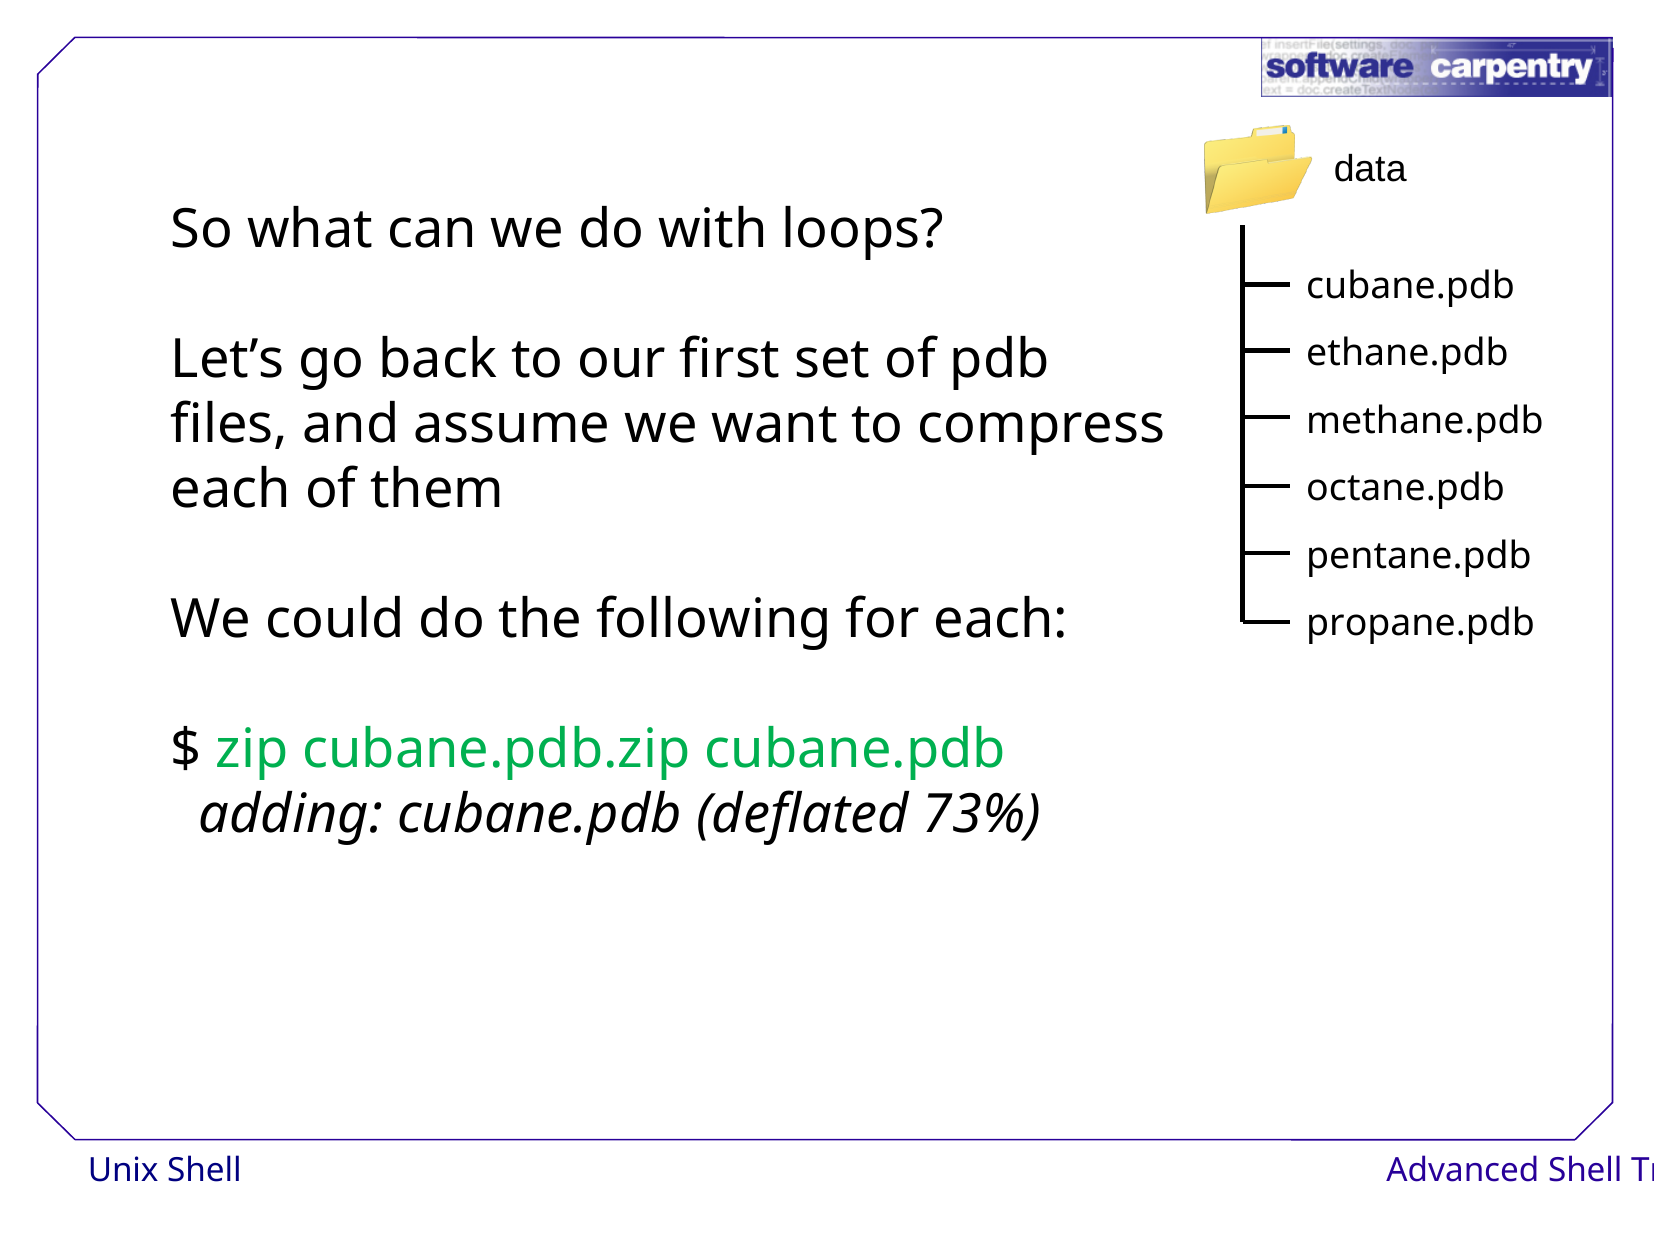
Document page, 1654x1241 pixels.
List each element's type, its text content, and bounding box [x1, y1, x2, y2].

text_box data [1318, 139, 1422, 198]
text_box So what can we do with loops? Let’s go back to our first set of pdb files, and assume we want to compress each of them We could do the following for each: $ zip cubane.pdb.zip cubane.pdb adding: cubane.pdb (deflated 73%) [155, 185, 1186, 851]
text_box cubane.pdb ethane.pdb methane.pdb octane.pdb pentane.pdb propane.pdb [1291, 230, 1559, 652]
picture [1200, 111, 1316, 227]
picture [1261, 39, 1613, 97]
